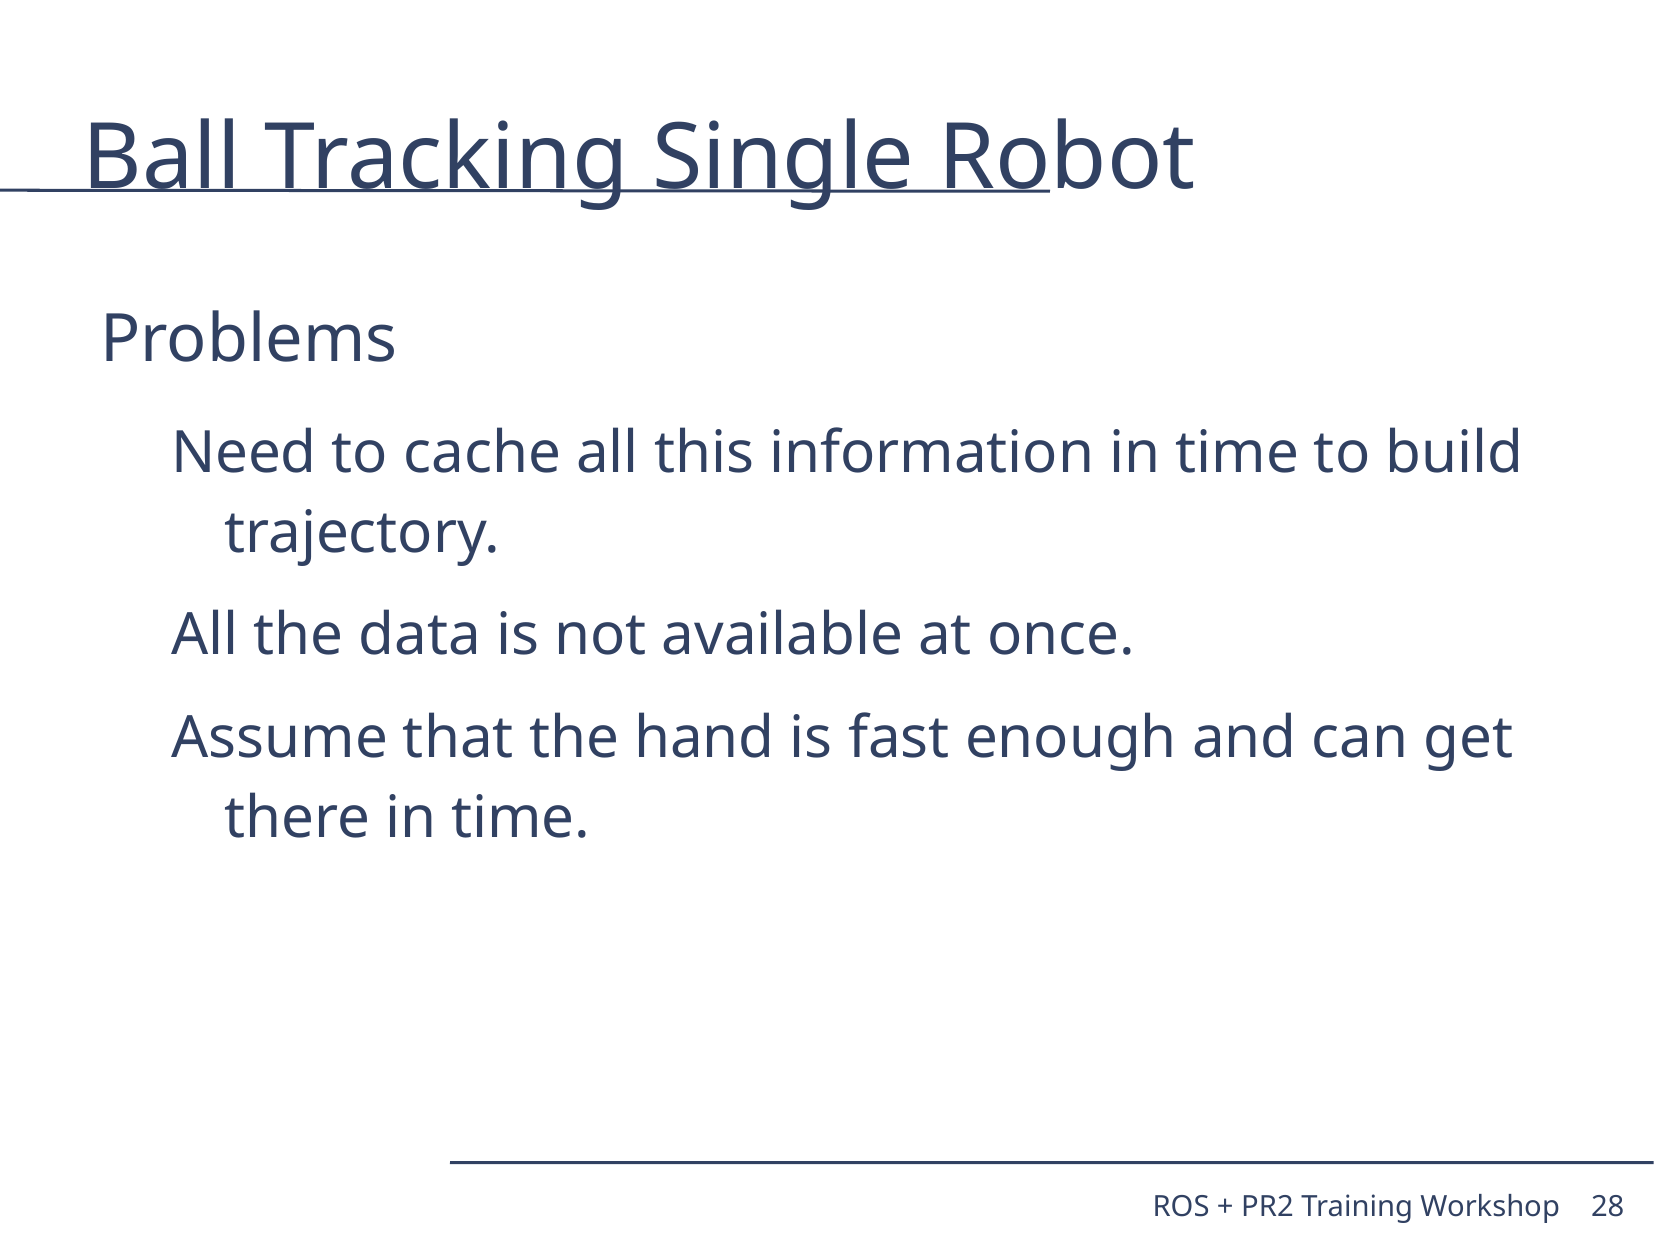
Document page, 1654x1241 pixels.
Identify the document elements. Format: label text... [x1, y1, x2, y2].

title Ball Tracking Single Robot [82, 56, 1571, 250]
list Problems Need to cache all this information in time to build trajectory. All the data is not available at once. Assume that the hand is fast enough and can get there in time. [82, 290, 1571, 1109]
